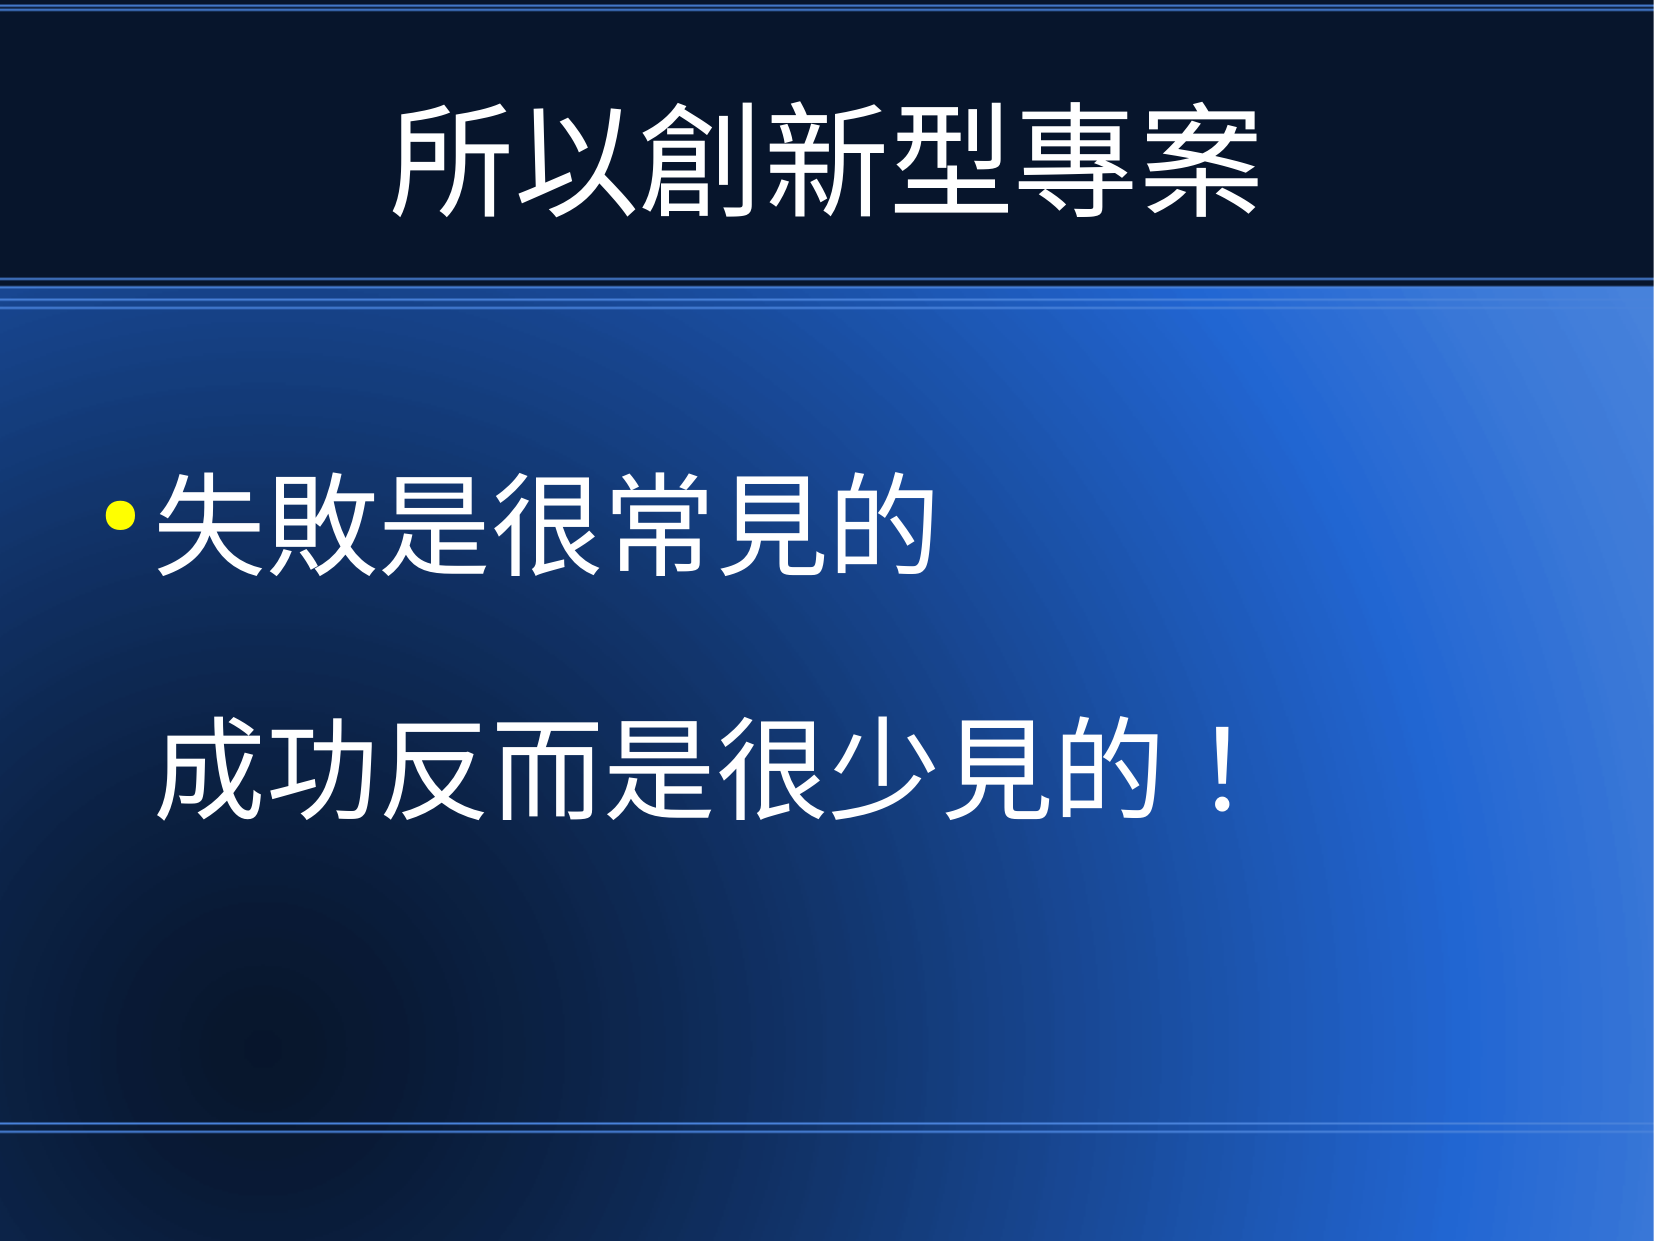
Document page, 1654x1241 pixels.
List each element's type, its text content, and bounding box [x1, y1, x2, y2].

picture [0, 0, 1654, 1241]
title 所以創新型專案 [82, 49, 1571, 257]
list 失敗是很常見的 成功反而是很少見的！ [82, 355, 1571, 1241]
